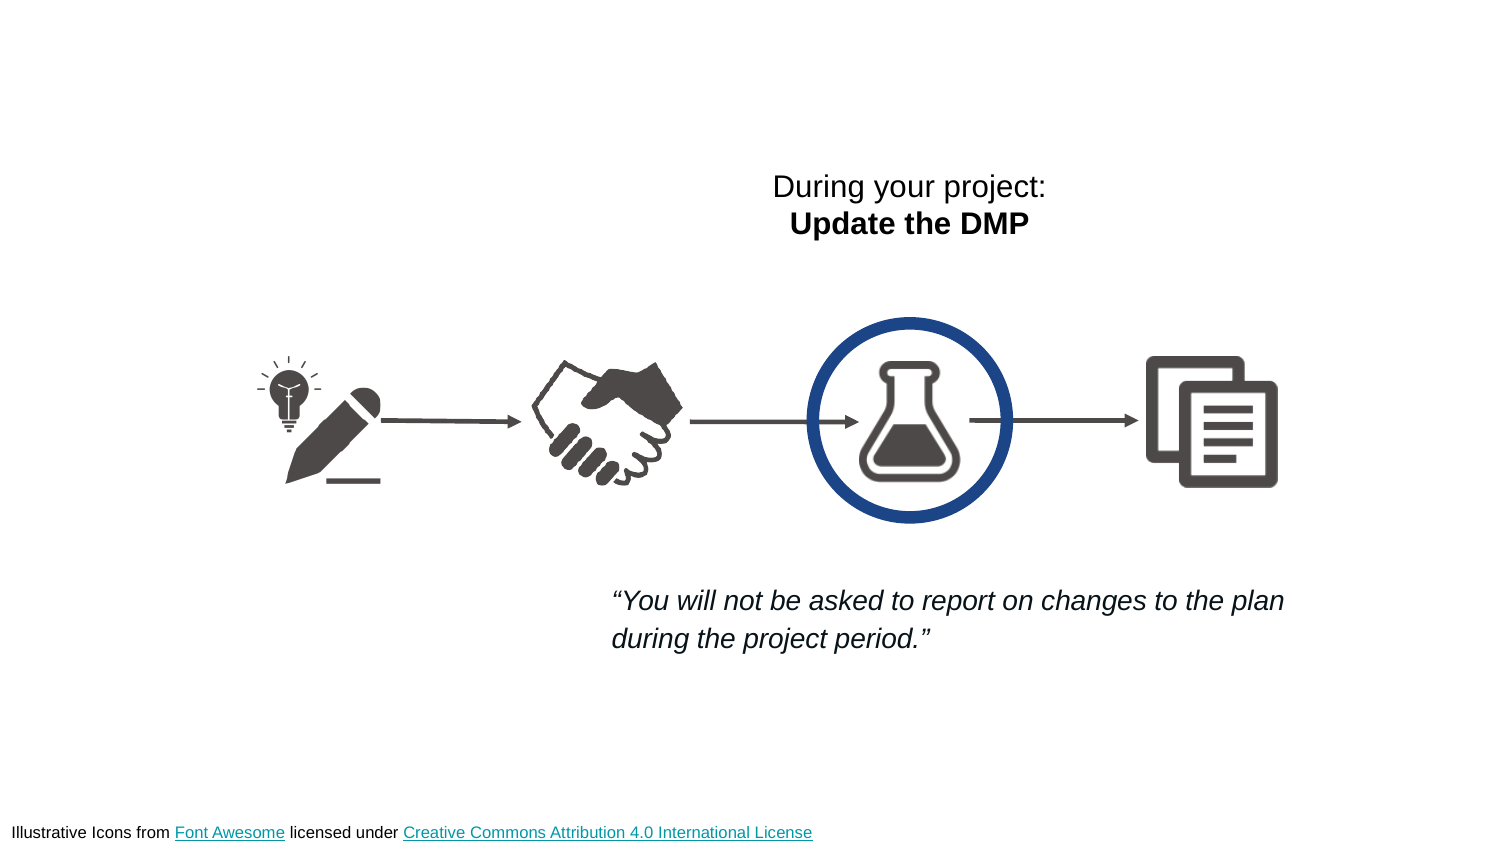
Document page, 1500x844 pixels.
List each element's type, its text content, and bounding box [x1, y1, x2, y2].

picture [1146, 356, 1278, 488]
picture [257, 356, 381, 484]
text_box “You will not be asked to report on changes to the plan during the project period.” [596, 562, 1367, 670]
text_box Illustrative Icons from Font Awesome licensed under Creative Commons Attribution 4.0 International License [0, 783, 1240, 844]
picture [521, 340, 690, 504]
picture [859, 361, 961, 483]
text_box During your project: Update the DMP [629, 150, 1191, 256]
